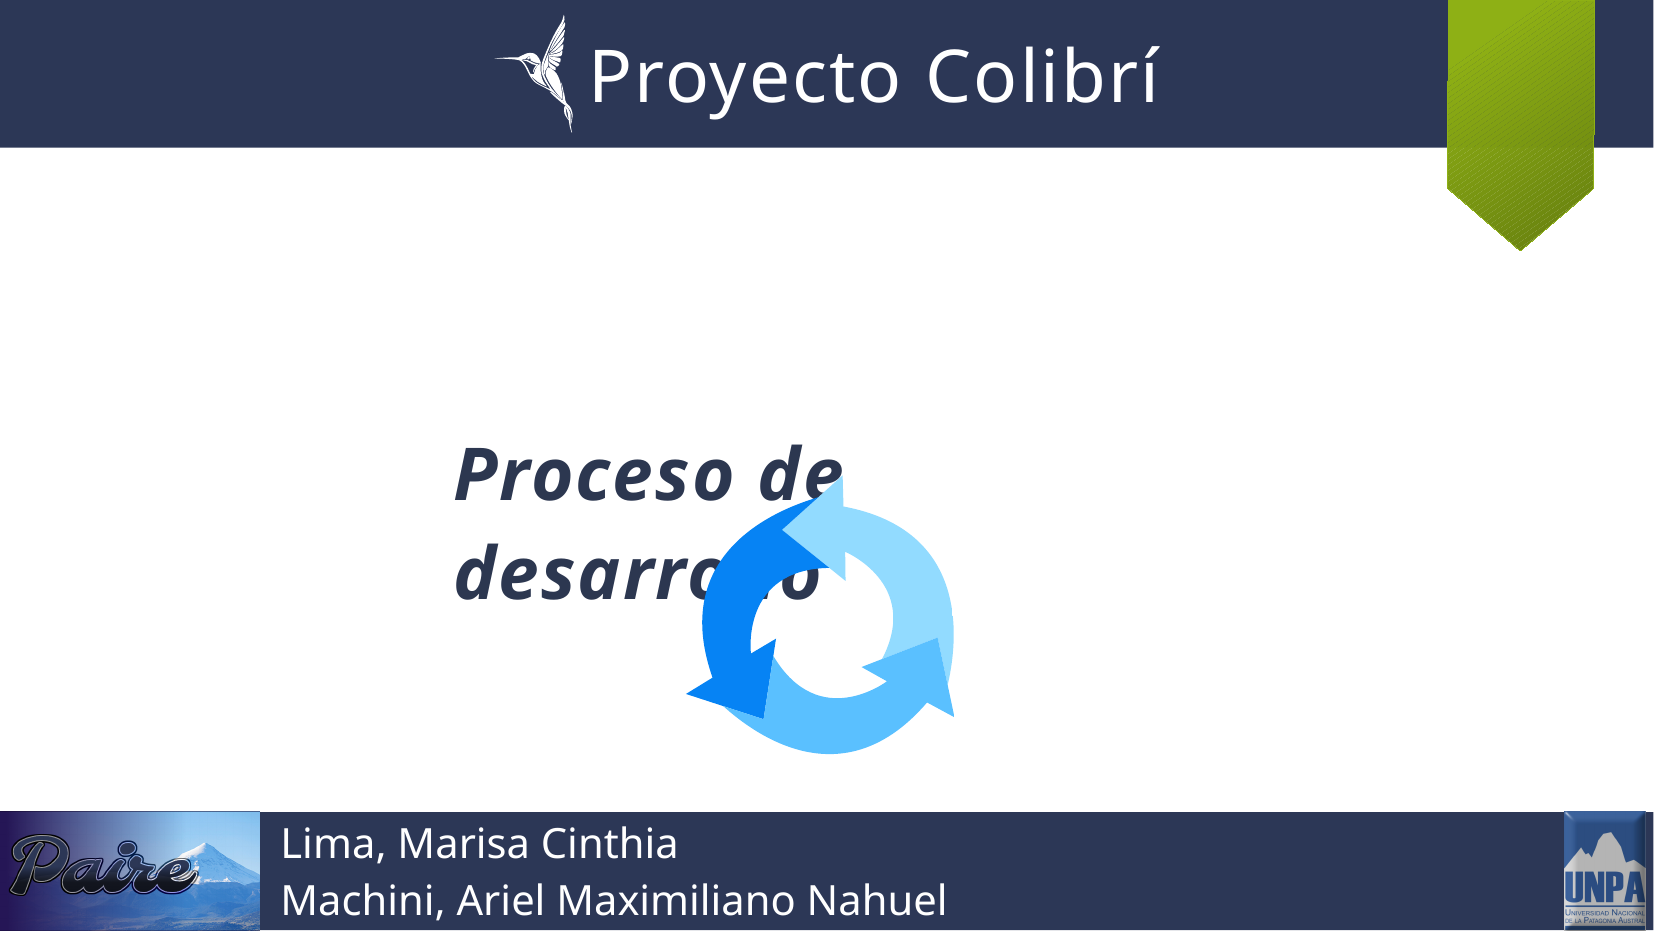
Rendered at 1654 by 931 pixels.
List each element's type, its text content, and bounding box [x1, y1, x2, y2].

picture [1564, 811, 1646, 931]
text_box [1001, 812, 1564, 931]
text_box [1646, 812, 1654, 931]
picture [678, 470, 969, 761]
text_box Proyecto Colibrí [556, 20, 1192, 127]
picture [494, 14, 573, 133]
text_box [260, 812, 265, 931]
text_box [0, 0, 1654, 251]
picture [0, 811, 260, 931]
text_box Lima, Marisa Cinthia Machini, Ariel Maximiliano Nahuel [265, 812, 1001, 931]
text_box Proceso de desarrollo [438, 414, 1216, 516]
